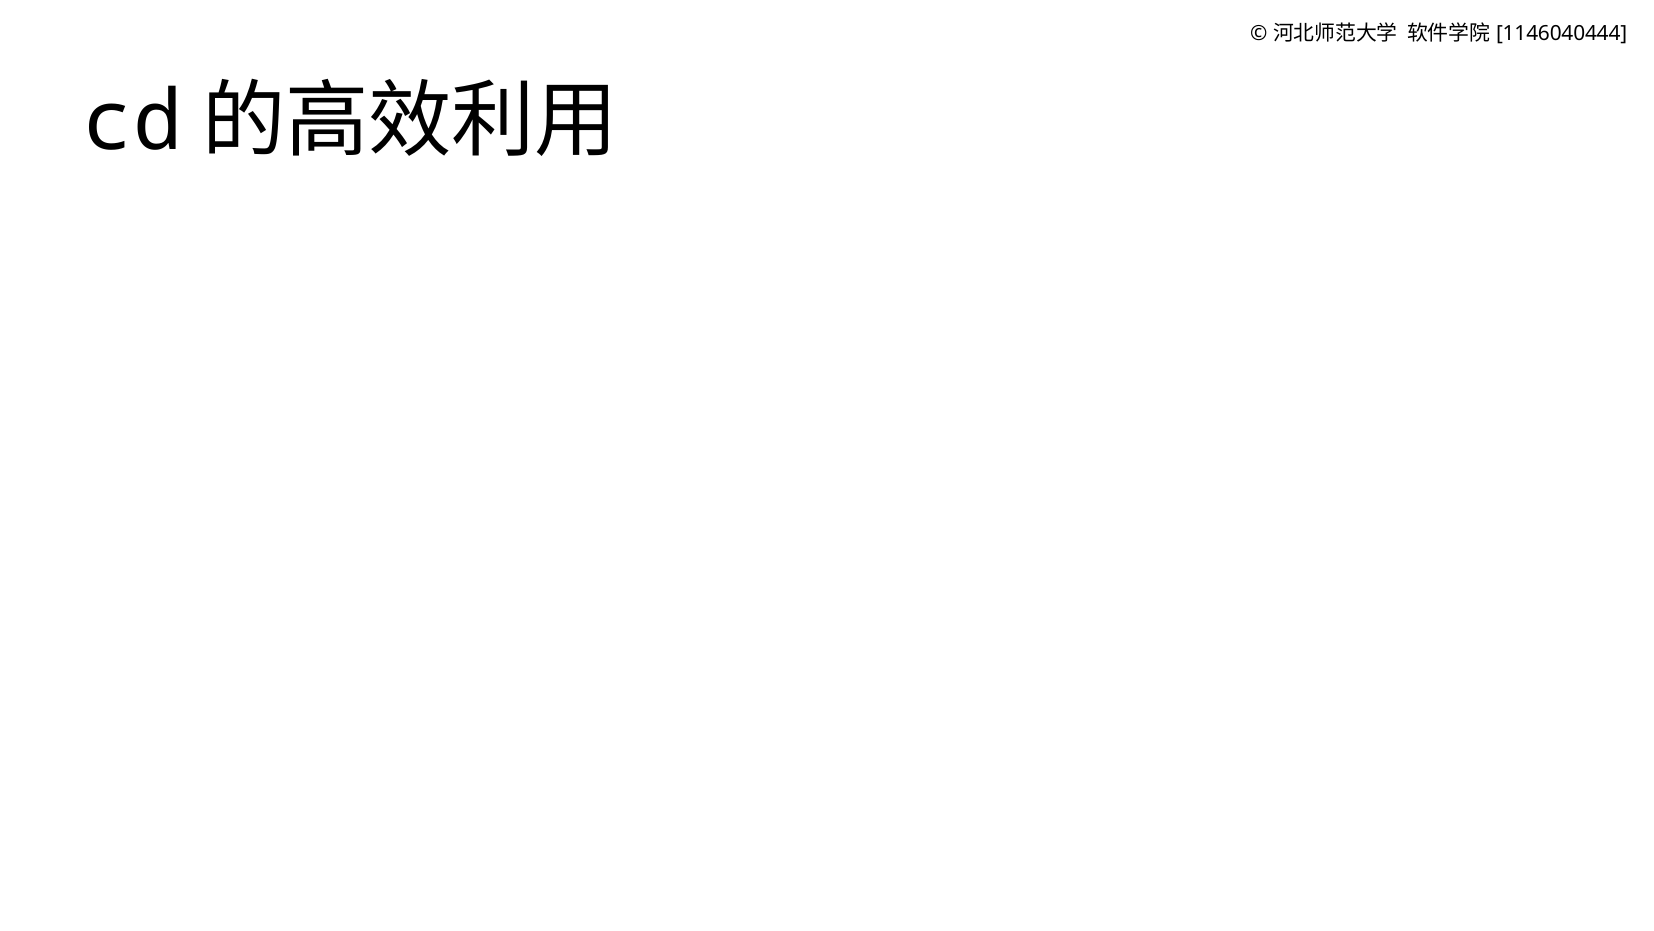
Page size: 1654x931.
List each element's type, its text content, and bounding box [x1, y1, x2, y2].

title cd的高效利用 [82, 37, 1571, 189]
